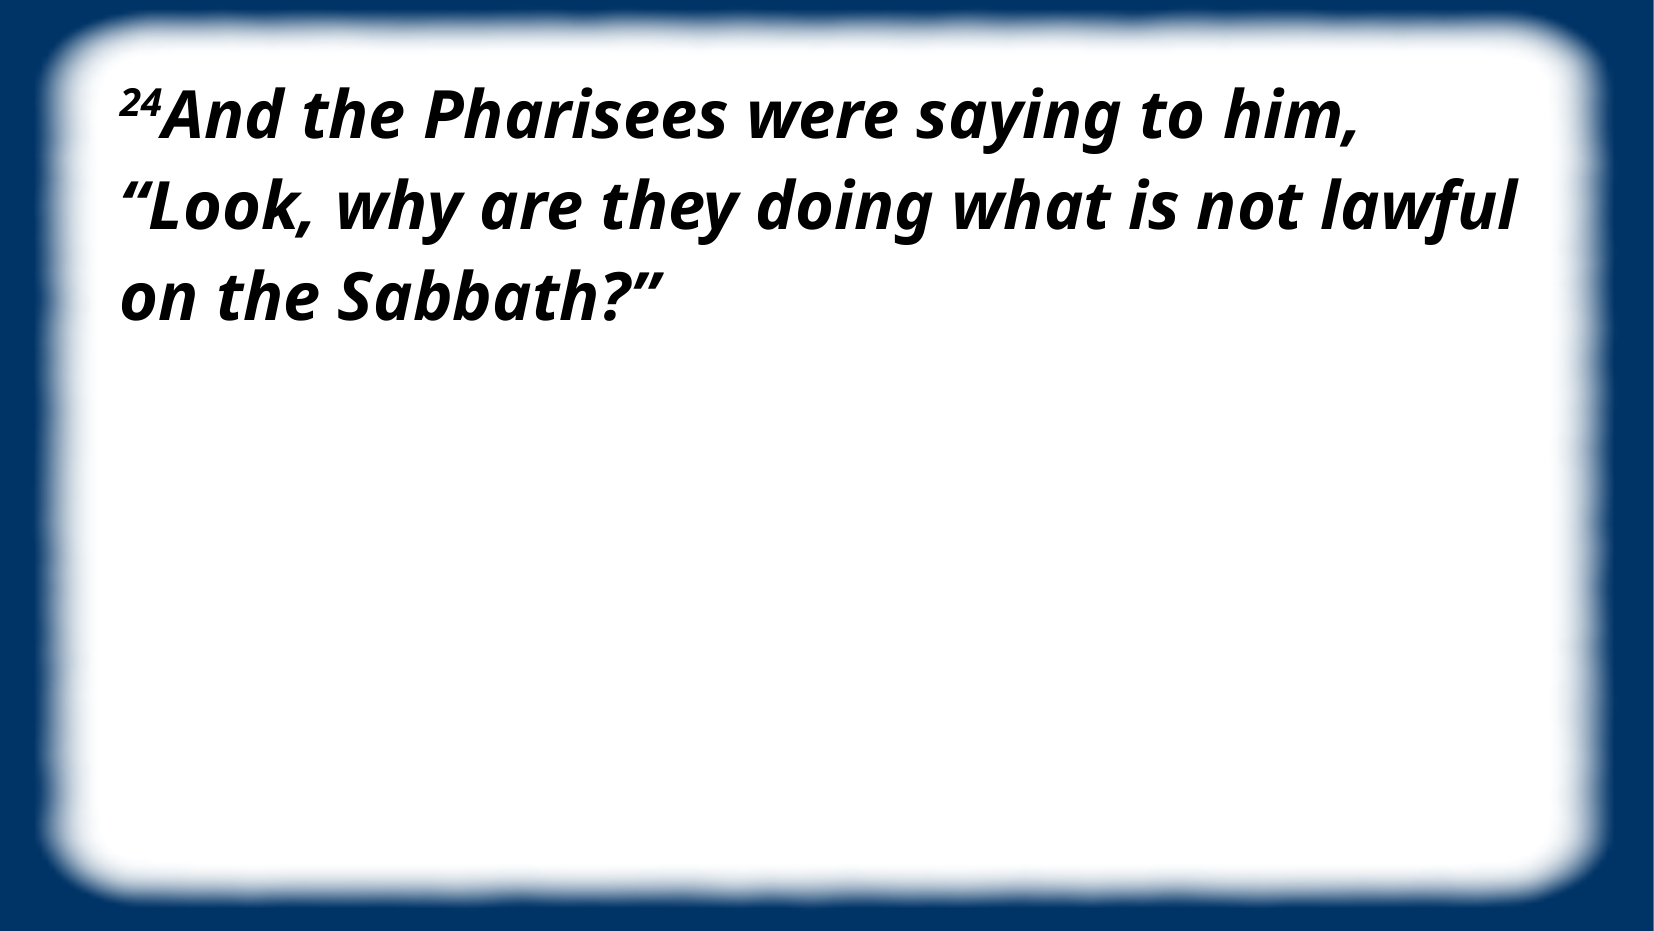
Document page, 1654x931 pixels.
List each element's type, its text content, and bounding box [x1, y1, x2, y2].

text_box 24And the Pharisees were saying to him, “Look, why are they doing what is not lawful on the Sabbath?” [105, 60, 1546, 342]
picture [0, 0, 1654, 931]
